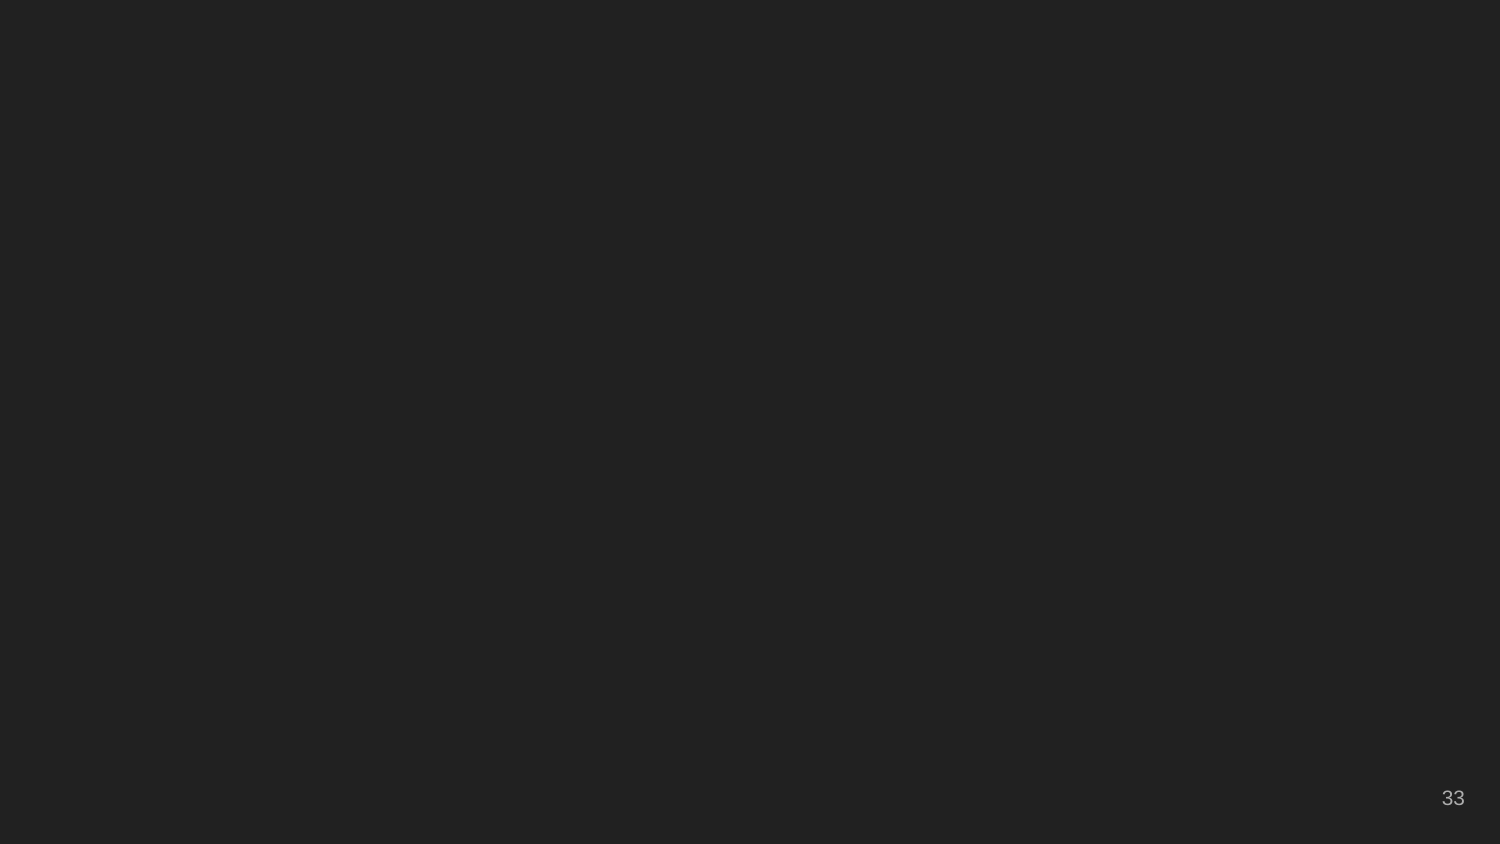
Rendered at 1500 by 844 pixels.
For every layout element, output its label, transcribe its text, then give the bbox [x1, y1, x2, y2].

slide_number <number> [1389, 764, 1480, 830]
